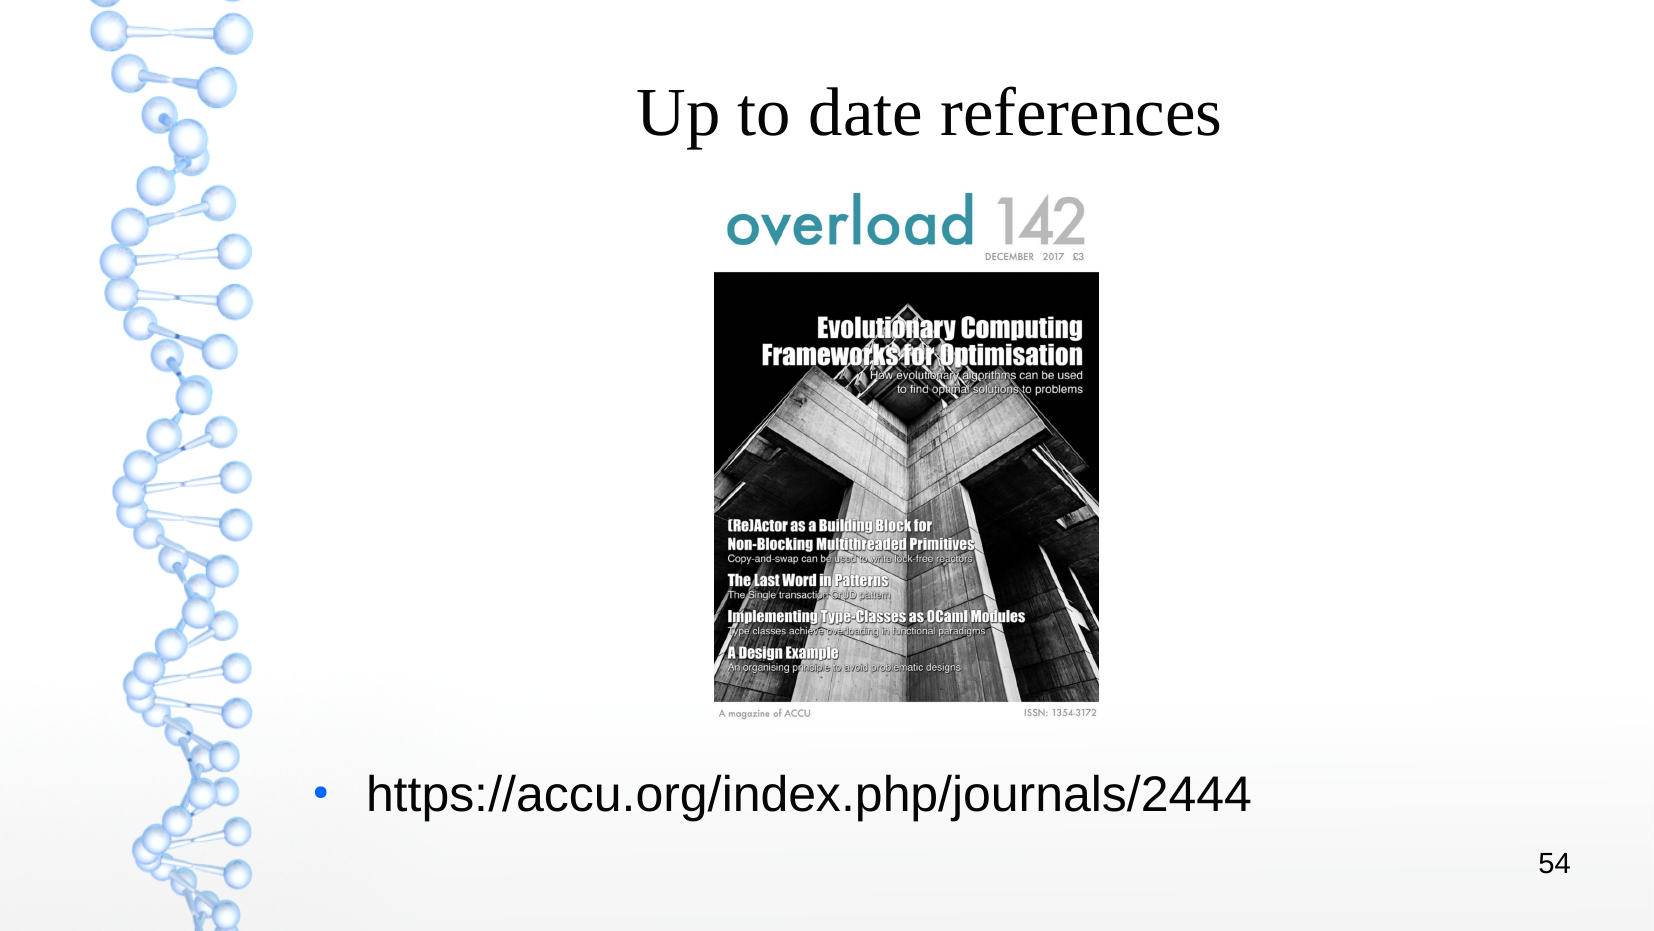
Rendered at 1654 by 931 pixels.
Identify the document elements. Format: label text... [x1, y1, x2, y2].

title Up to date references [265, 35, 1595, 189]
picture [0, 0, 1654, 931]
list https://accu.org/index.php/journals/2444 [295, 766, 1625, 827]
